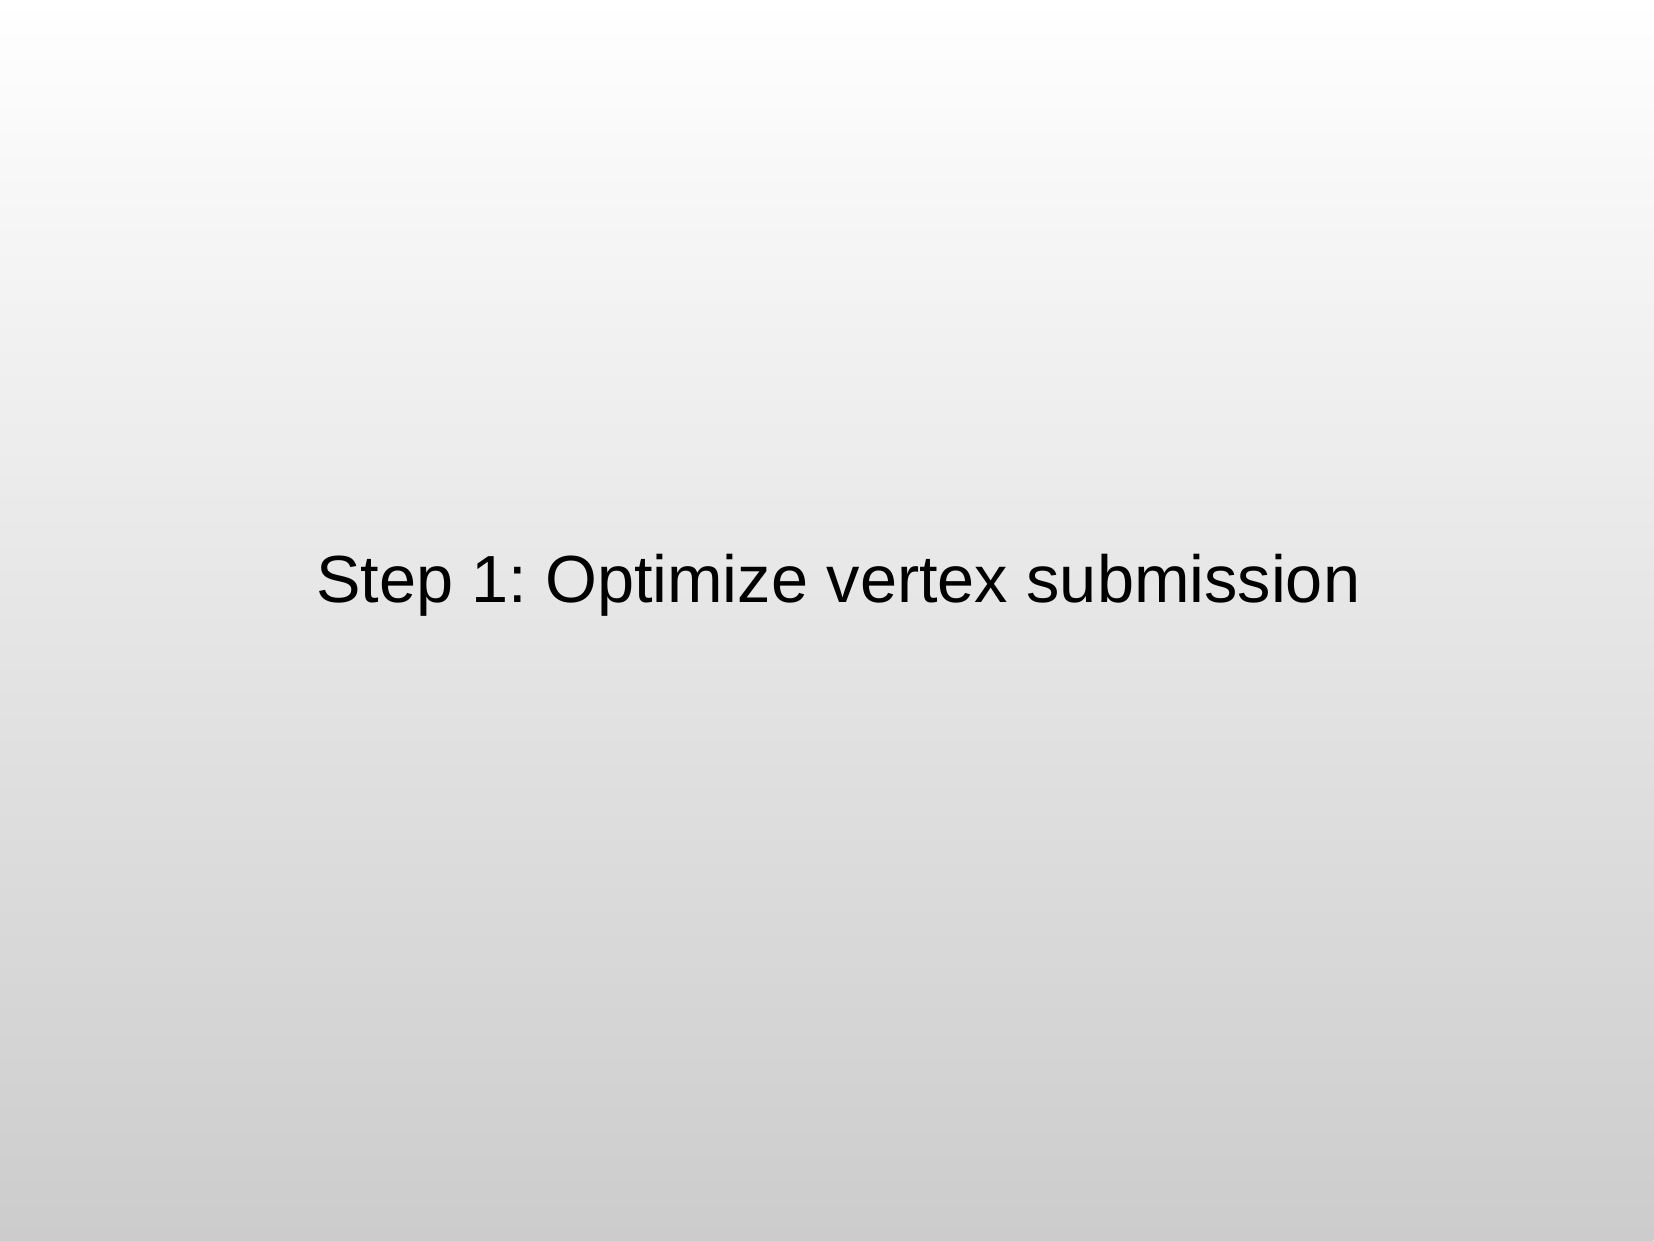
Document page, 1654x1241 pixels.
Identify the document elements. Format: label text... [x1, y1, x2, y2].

subtitle Step 1: Optimize vertex submission [82, 49, 1571, 1109]
